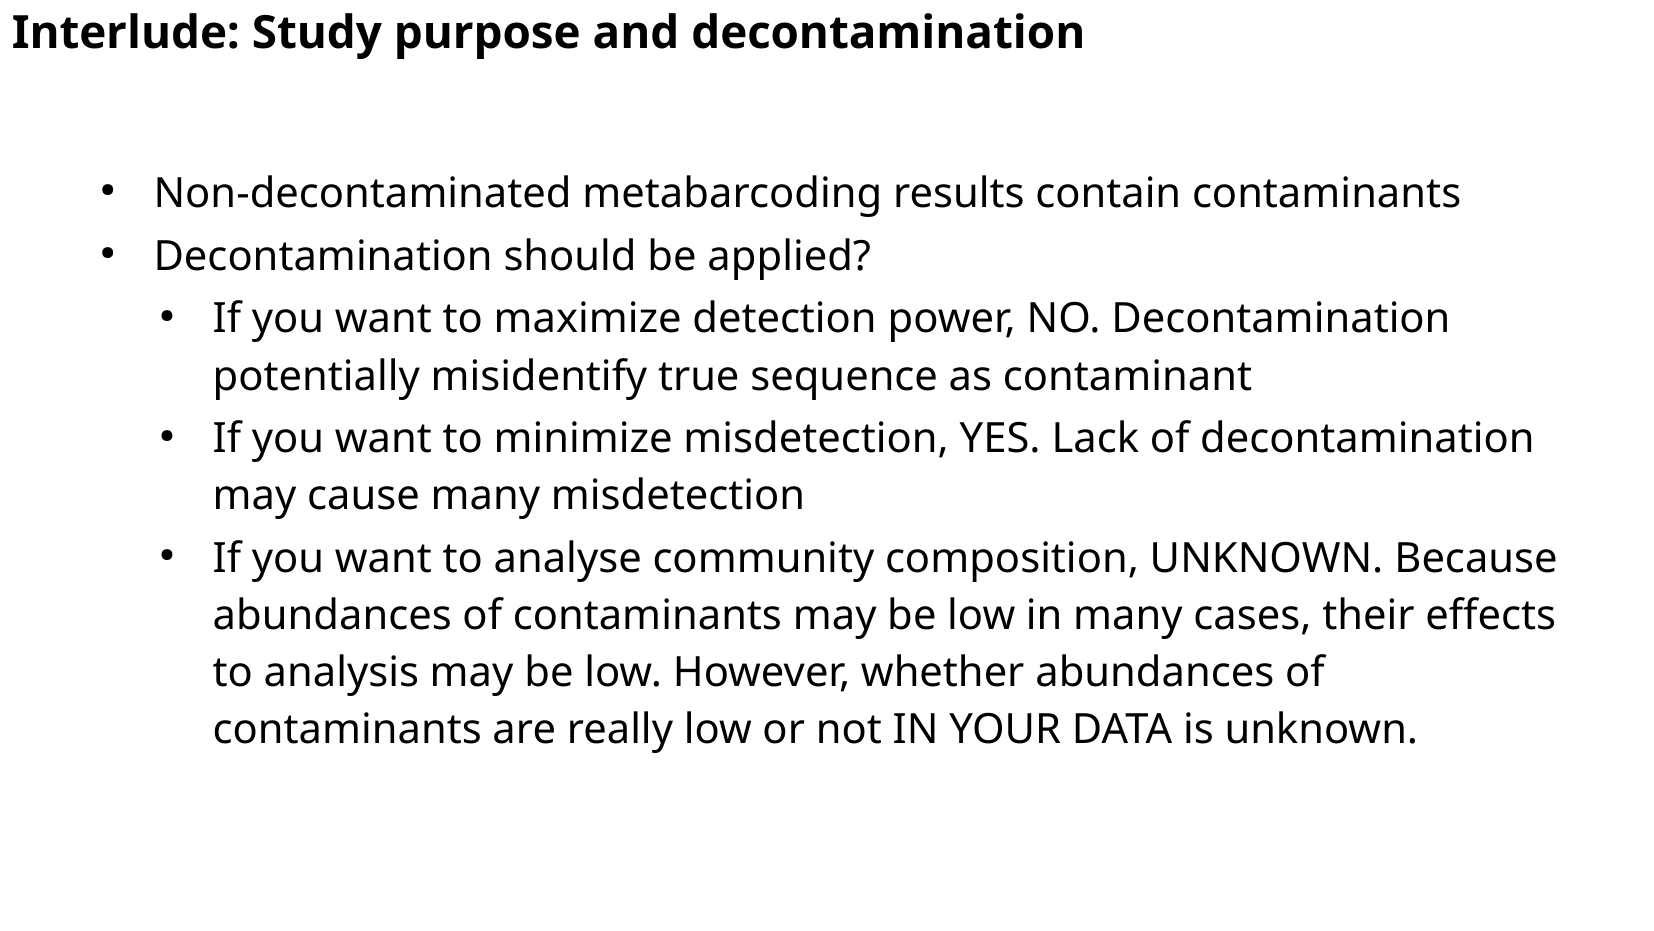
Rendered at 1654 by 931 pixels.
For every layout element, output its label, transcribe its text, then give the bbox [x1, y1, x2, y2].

title Interlude: Study purpose and decontamination [11, 0, 1642, 130]
list Non-decontaminated metabarcoding results contain contaminants Decontamination should be applied? If you want to maximize detection power, NO. Decontamination potentially misidentify true sequence as contaminant If you want to minimize misdetection, YES. Lack of decontamination may cause many misdetection If you want to analyse community composition, UNKNOWN. Because abundances of contaminants may be low in many cases, their effects to analysis may be low. However, whether abundances of contaminants are really low or not IN YOUR DATA is unknown. [82, 162, 1571, 768]
